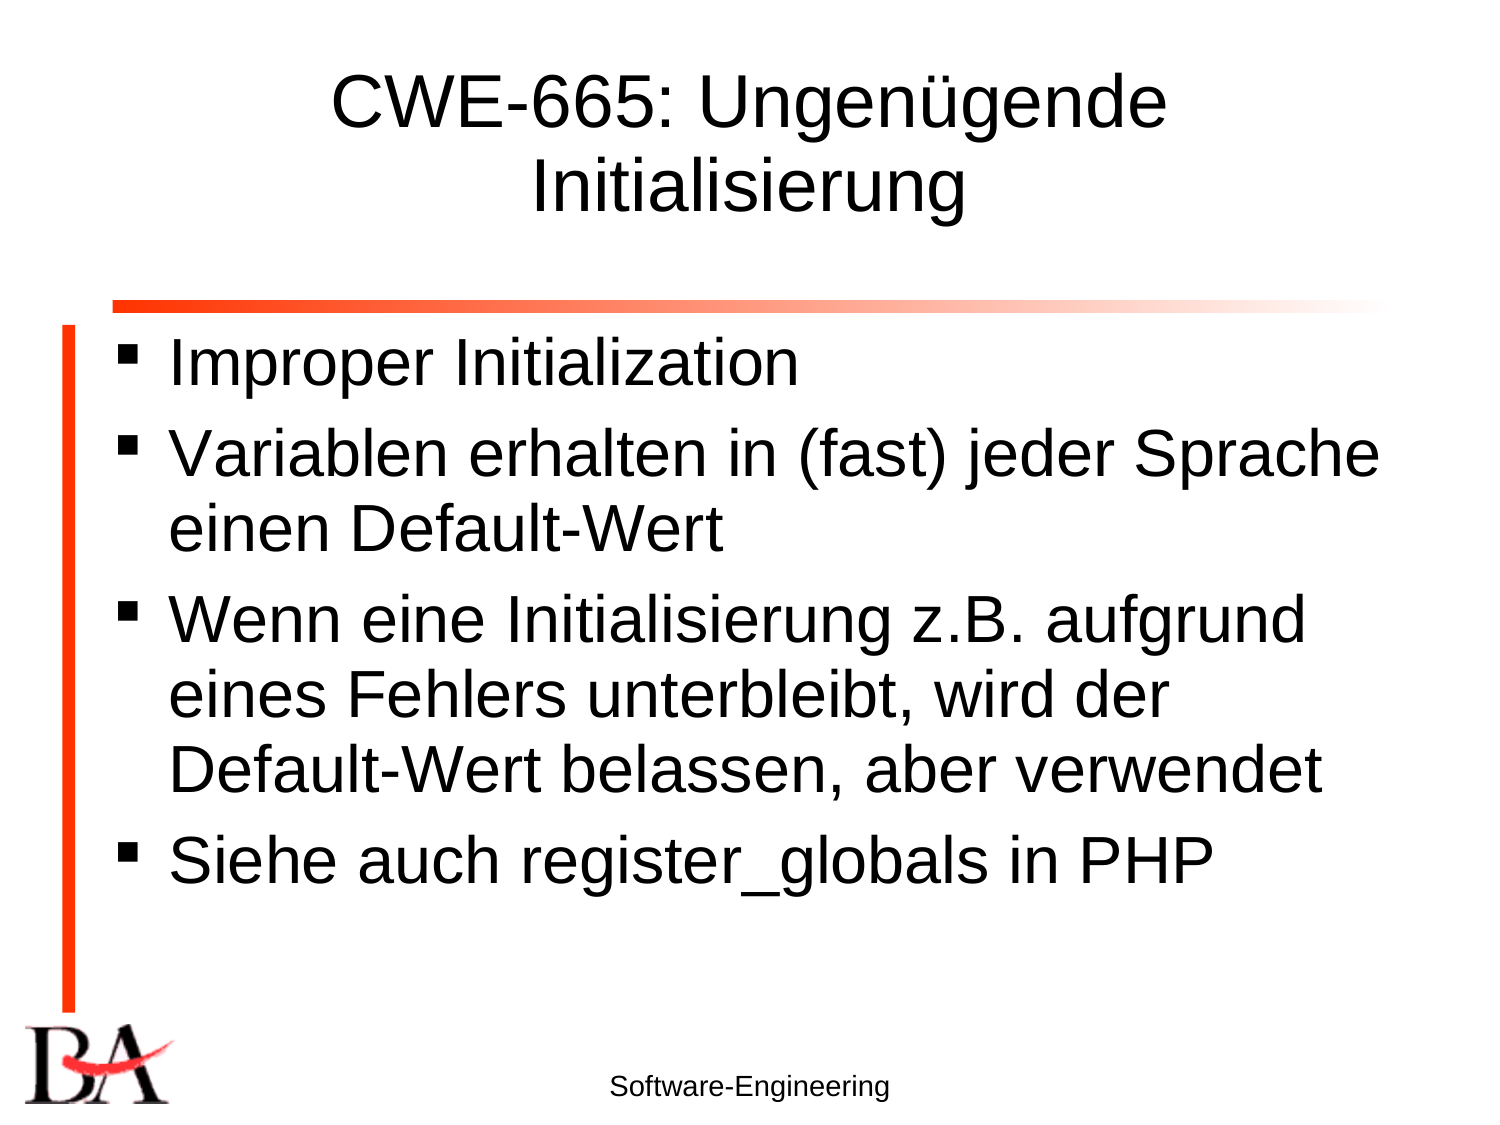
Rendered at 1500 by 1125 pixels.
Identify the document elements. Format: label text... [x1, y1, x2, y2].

list Improper Initialization Variablen erhalten in (fast) jeder Sprache einen Default-Wert Wenn eine Initialisierung z.B. aufgrund eines Fehlers unterbleibt, wird der Default-Wert belassen, aber verwendet Siehe auch register_globals in PHP [112, 324, 1388, 1036]
picture [24, 1024, 175, 1104]
title CWE-665: Ungenügende Initialisierung [112, 28, 1388, 259]
